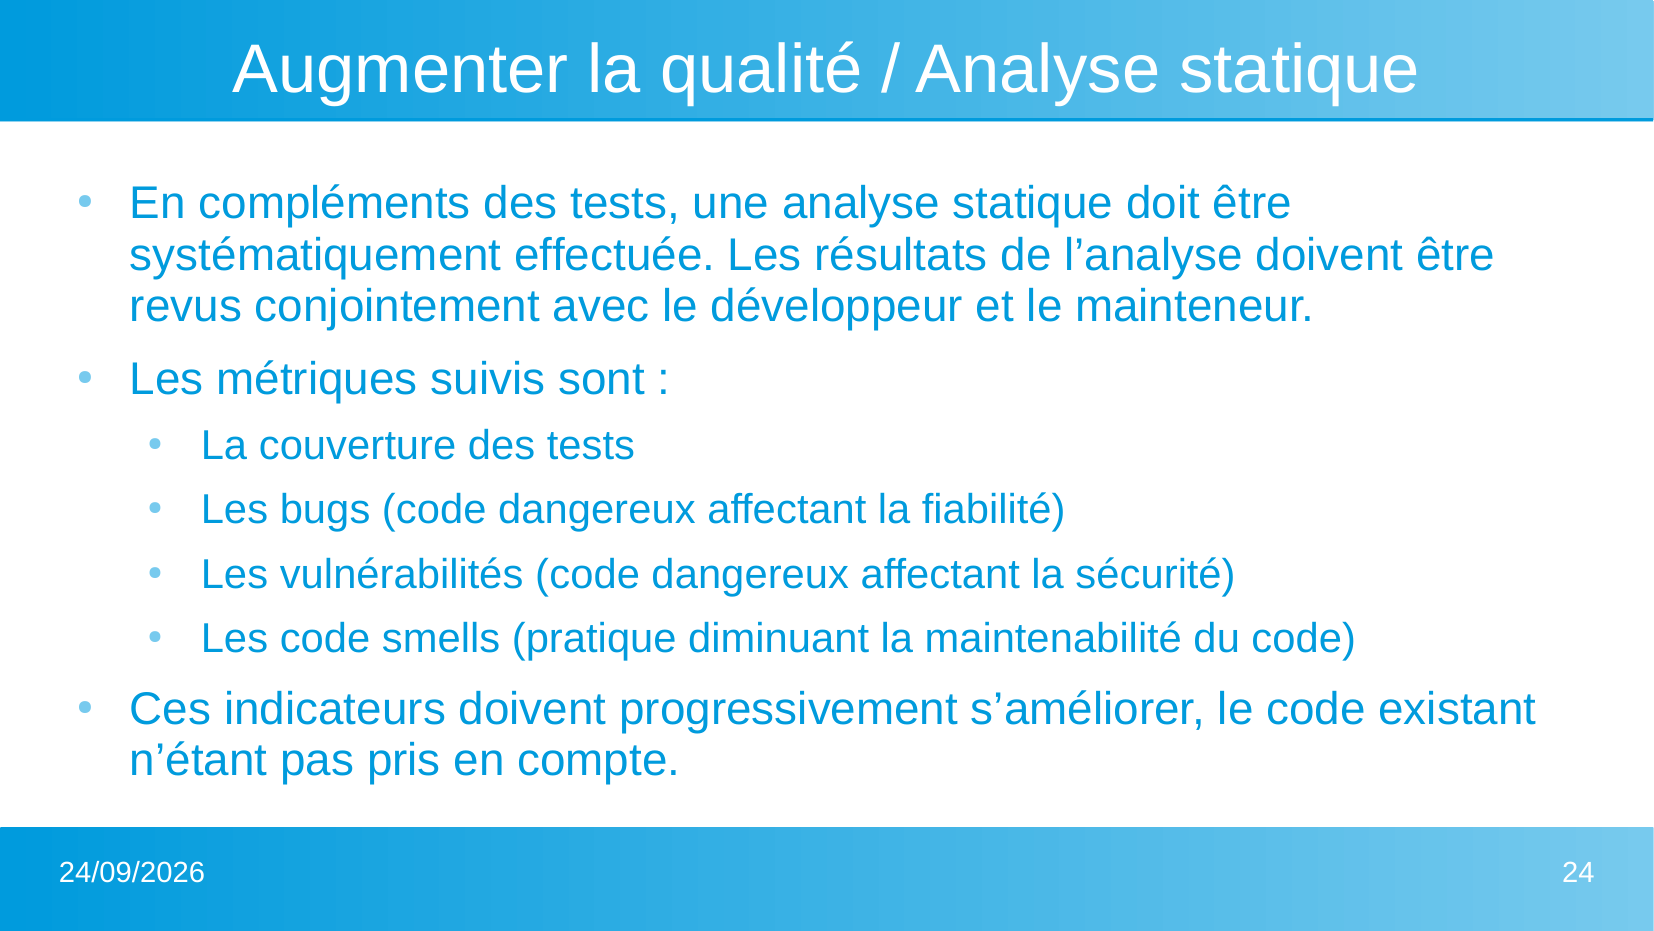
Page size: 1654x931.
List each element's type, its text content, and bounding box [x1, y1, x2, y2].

title Augmenter la qualité / Analyse statique [59, 29, 1595, 108]
list En compléments des tests, une analyse statique doit être systématiquement effectuée. Les résultats de l’analyse doivent être revus conjointement avec le développeur et le mainteneur. Les métriques suivis sont : La couverture des tests Les bugs (code dangereux affectant la fiabilité) Les vulnérabilités (code dangereux affectant la sécurité) Les code smells (pratique diminuant la maintenabilité du code) Ces indicateurs doivent progressivement s’améliorer, le code existant n’étant pas pris en compte. [59, 177, 1595, 768]
